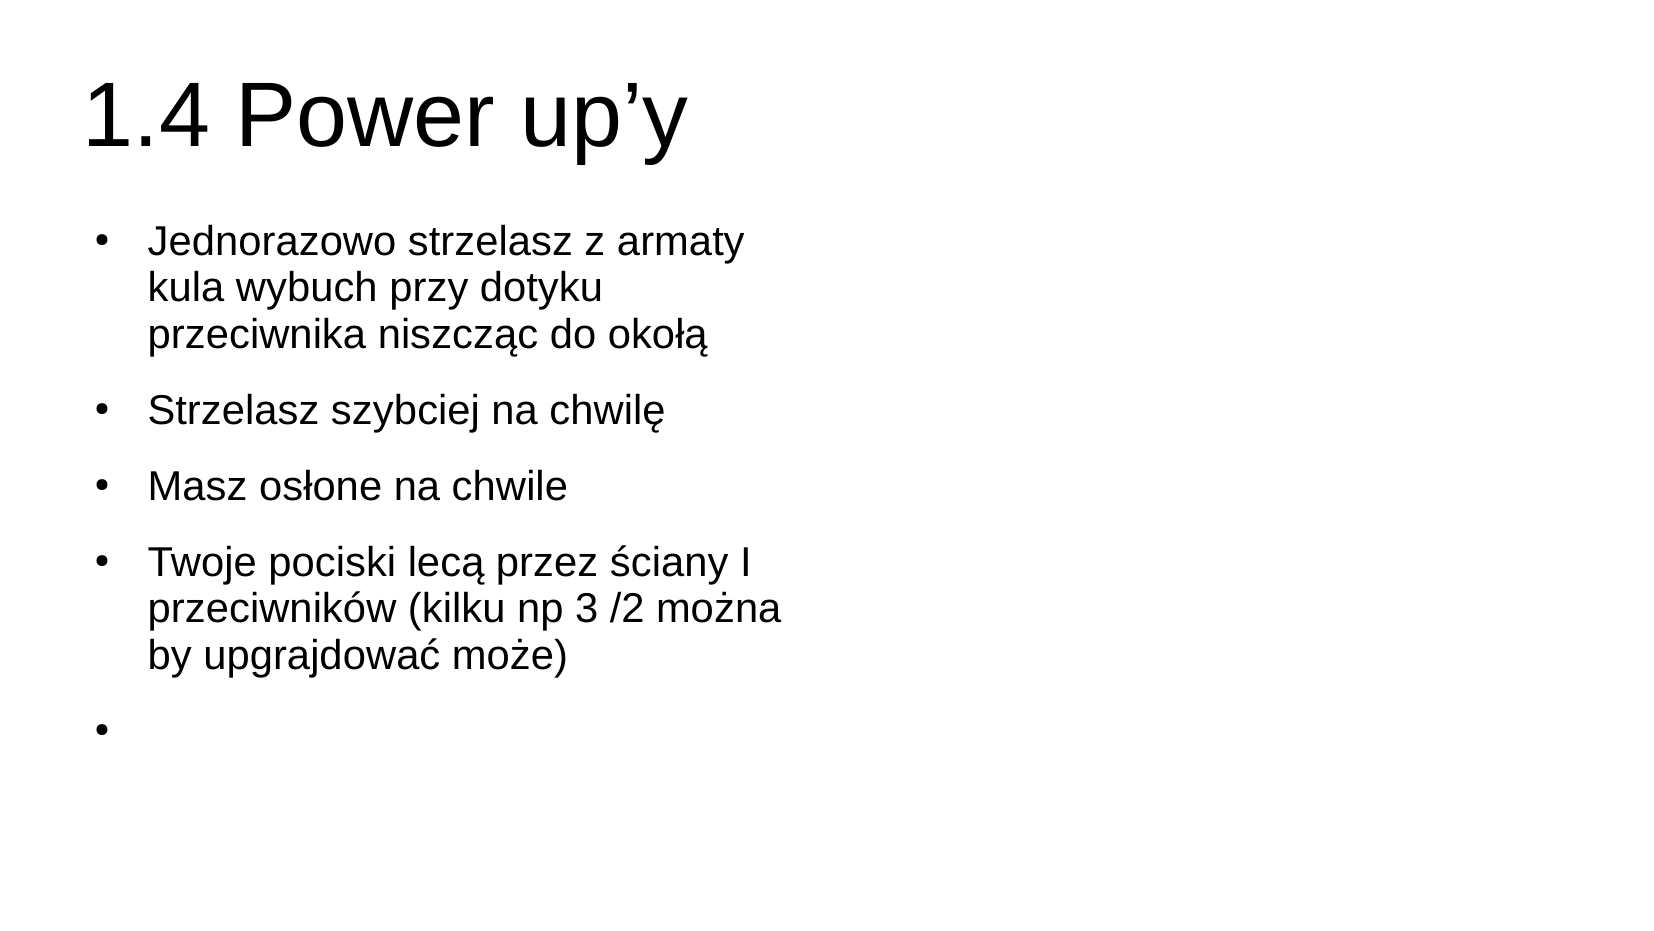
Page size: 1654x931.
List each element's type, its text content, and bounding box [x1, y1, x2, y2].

list Jednorazowo strzelasz z armaty kula wybuch przy dotyku przeciwnika niszcząc do okołą Strzelasz szybciej na chwilę Masz osłone na chwile Twoje pociski lecą przez ściany I przeciwników (kilku np 3 /2 można by upgrajdować może) [76, 217, 1565, 886]
title 1.4 Power up’y [82, 37, 1571, 193]
